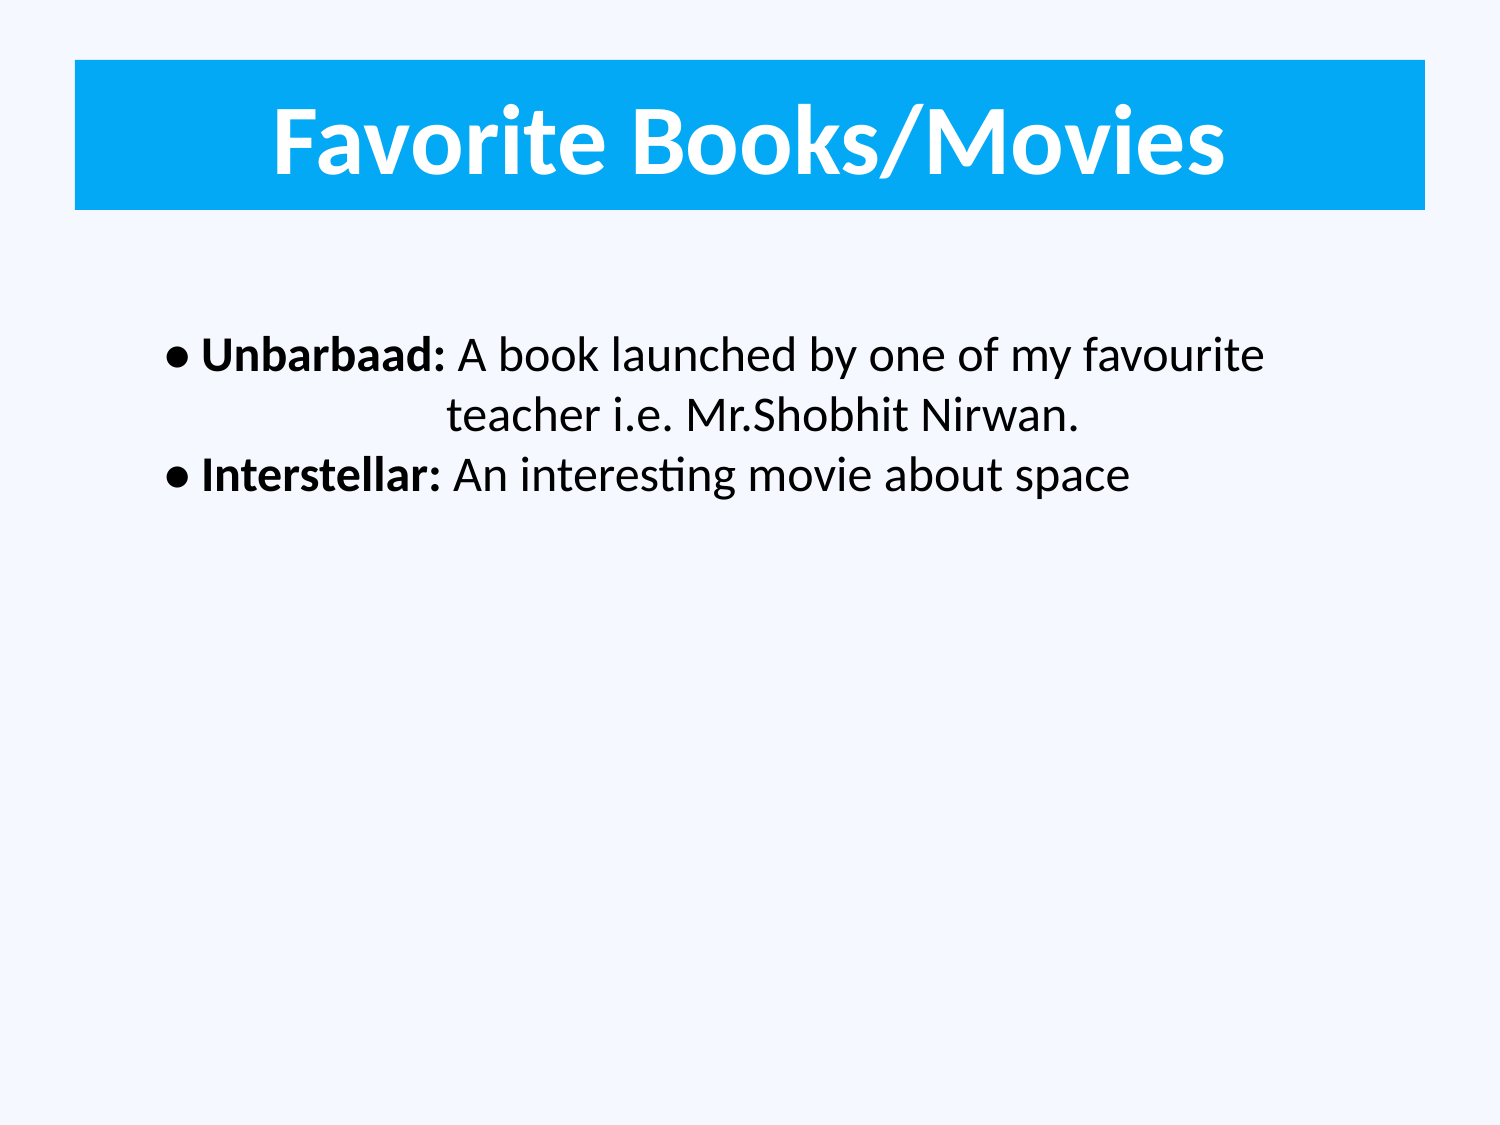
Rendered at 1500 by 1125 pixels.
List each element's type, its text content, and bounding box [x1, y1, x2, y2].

text_box Favorite Books/Movies [74, 59, 1425, 210]
text_box • Unbarbaad: A book launched by one of my favourite teacher i.e. Mr.Shobhit Nirwan. • Interstellar: An interesting movie about space [149, 239, 1350, 509]
